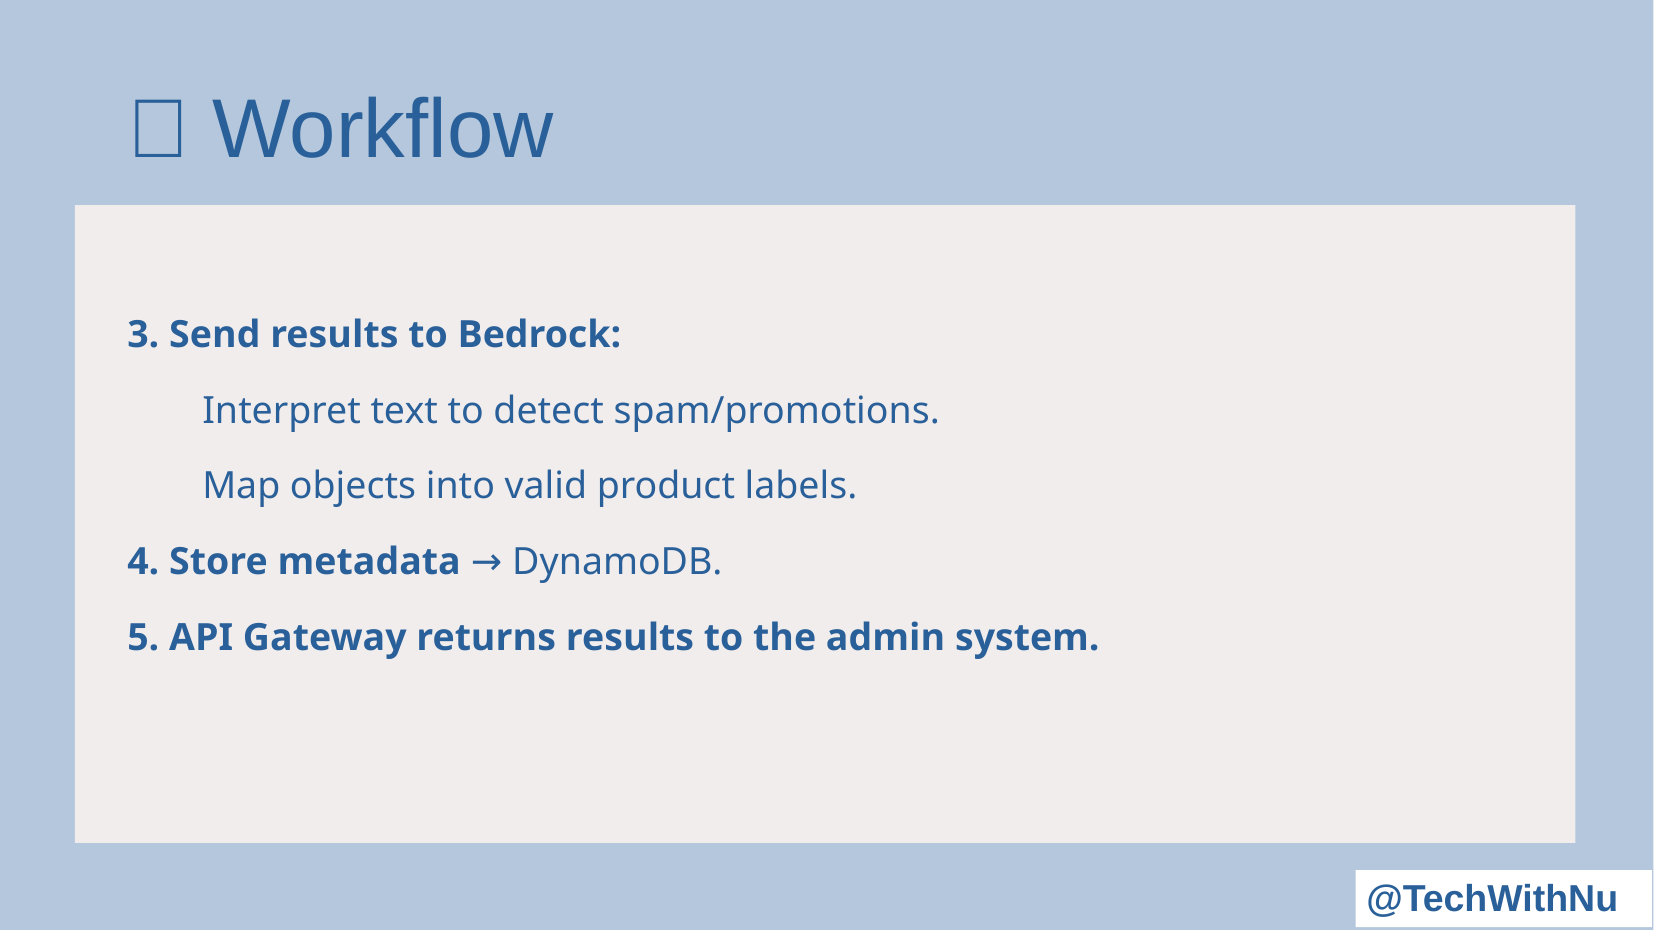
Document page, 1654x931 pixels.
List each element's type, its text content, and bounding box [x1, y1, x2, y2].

text_box 3. Send results to Bedrock: Interpret text to detect spam/promotions. Map objects into valid product labels. 4. Store metadata → DynamoDB. 5. API Gateway returns results to the admin system. [112, 300, 1576, 788]
text_box 🚀 Workflow [112, 75, 1163, 188]
text_box [74, 205, 1576, 843]
text_box @TechWithNu [1351, 870, 1652, 931]
